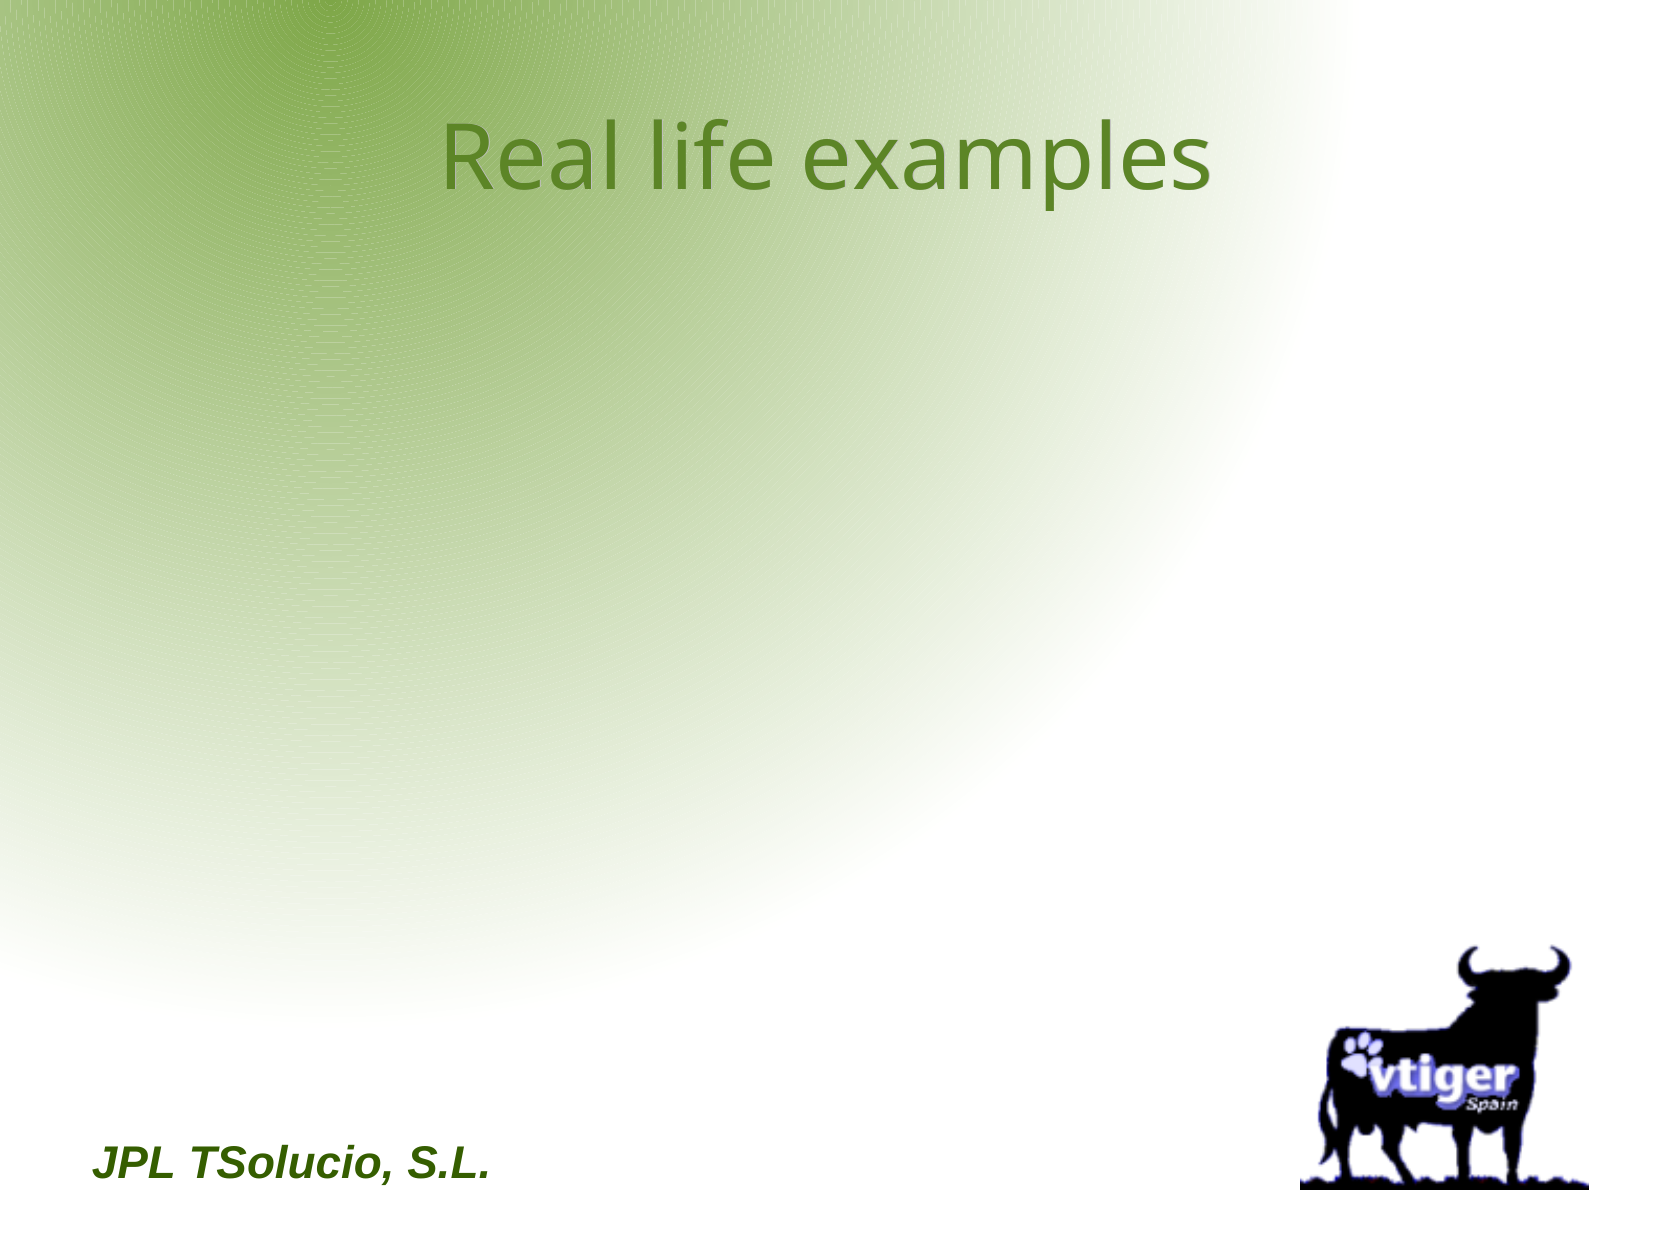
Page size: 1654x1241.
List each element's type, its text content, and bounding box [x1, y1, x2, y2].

picture [1300, 939, 1589, 1190]
title Real life examples [0, 100, 1654, 208]
